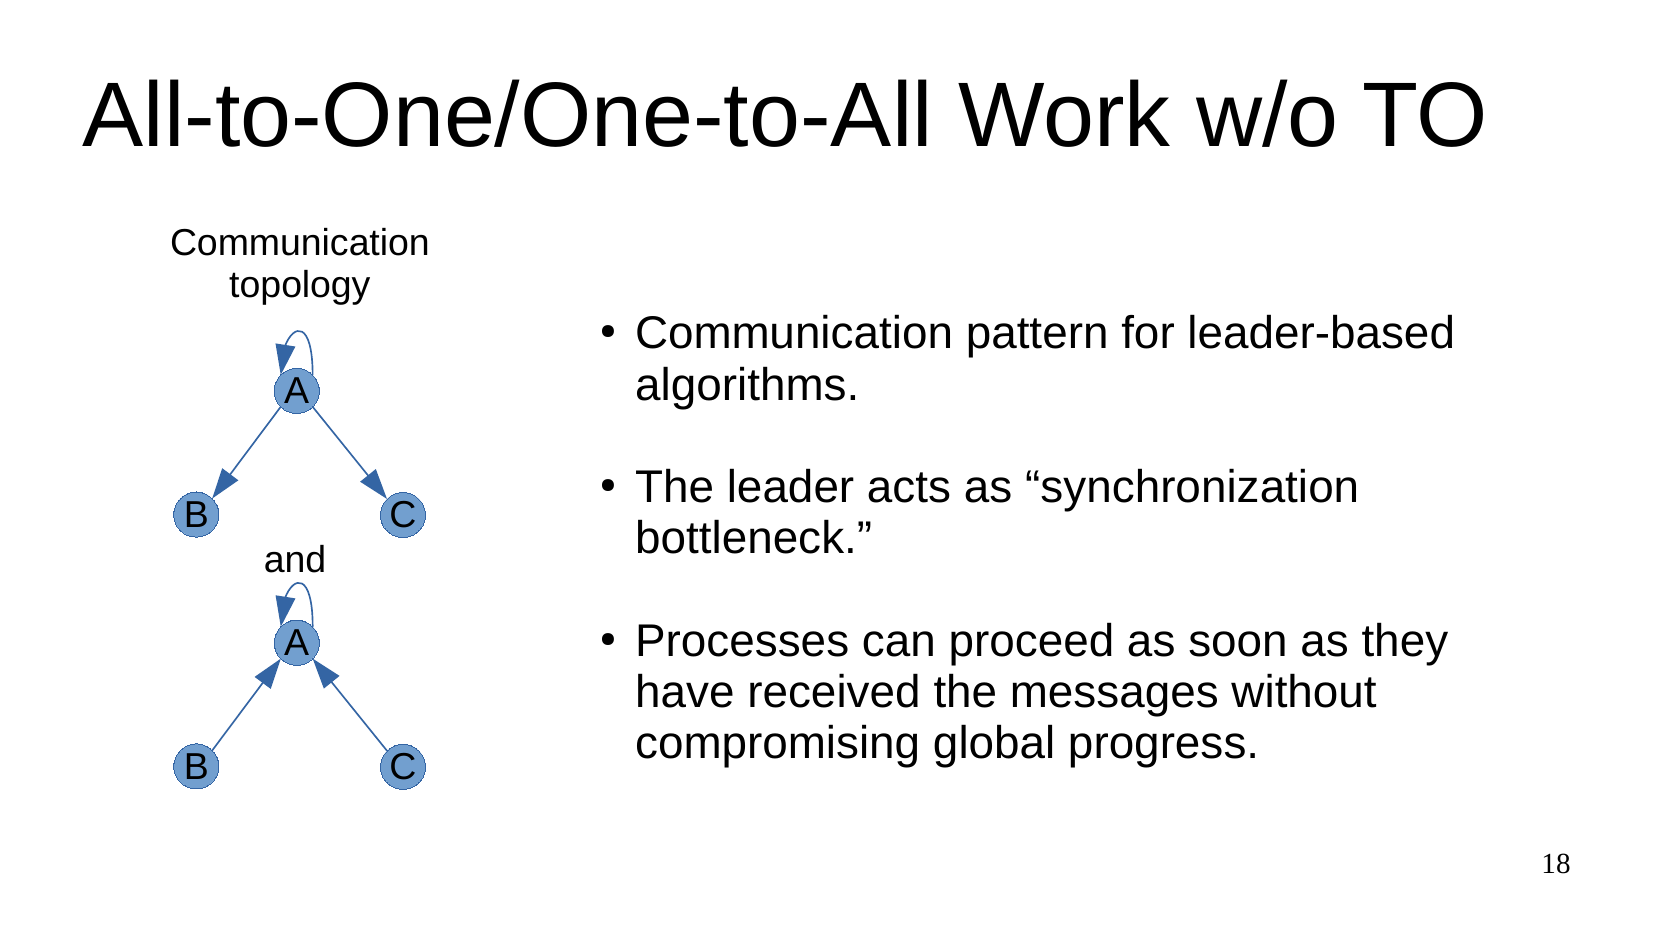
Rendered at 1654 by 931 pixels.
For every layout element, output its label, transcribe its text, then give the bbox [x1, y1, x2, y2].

text_box Communication pattern for leader-based algorithms. The leader acts as “synchronization bottleneck.” Processes can proceed as soon as they have received the messages without compromising global progress. [585, 300, 1486, 777]
text_box C [380, 744, 426, 790]
text_box C [380, 492, 426, 538]
text_box B [173, 491, 219, 538]
title All-to-One/One-to-All Work w/o TO [82, 37, 1571, 193]
text_box Communication topology [155, 213, 445, 313]
text_box A [274, 368, 320, 414]
text_box A [274, 620, 320, 666]
text_box B [173, 743, 219, 789]
text_box and [249, 531, 341, 589]
